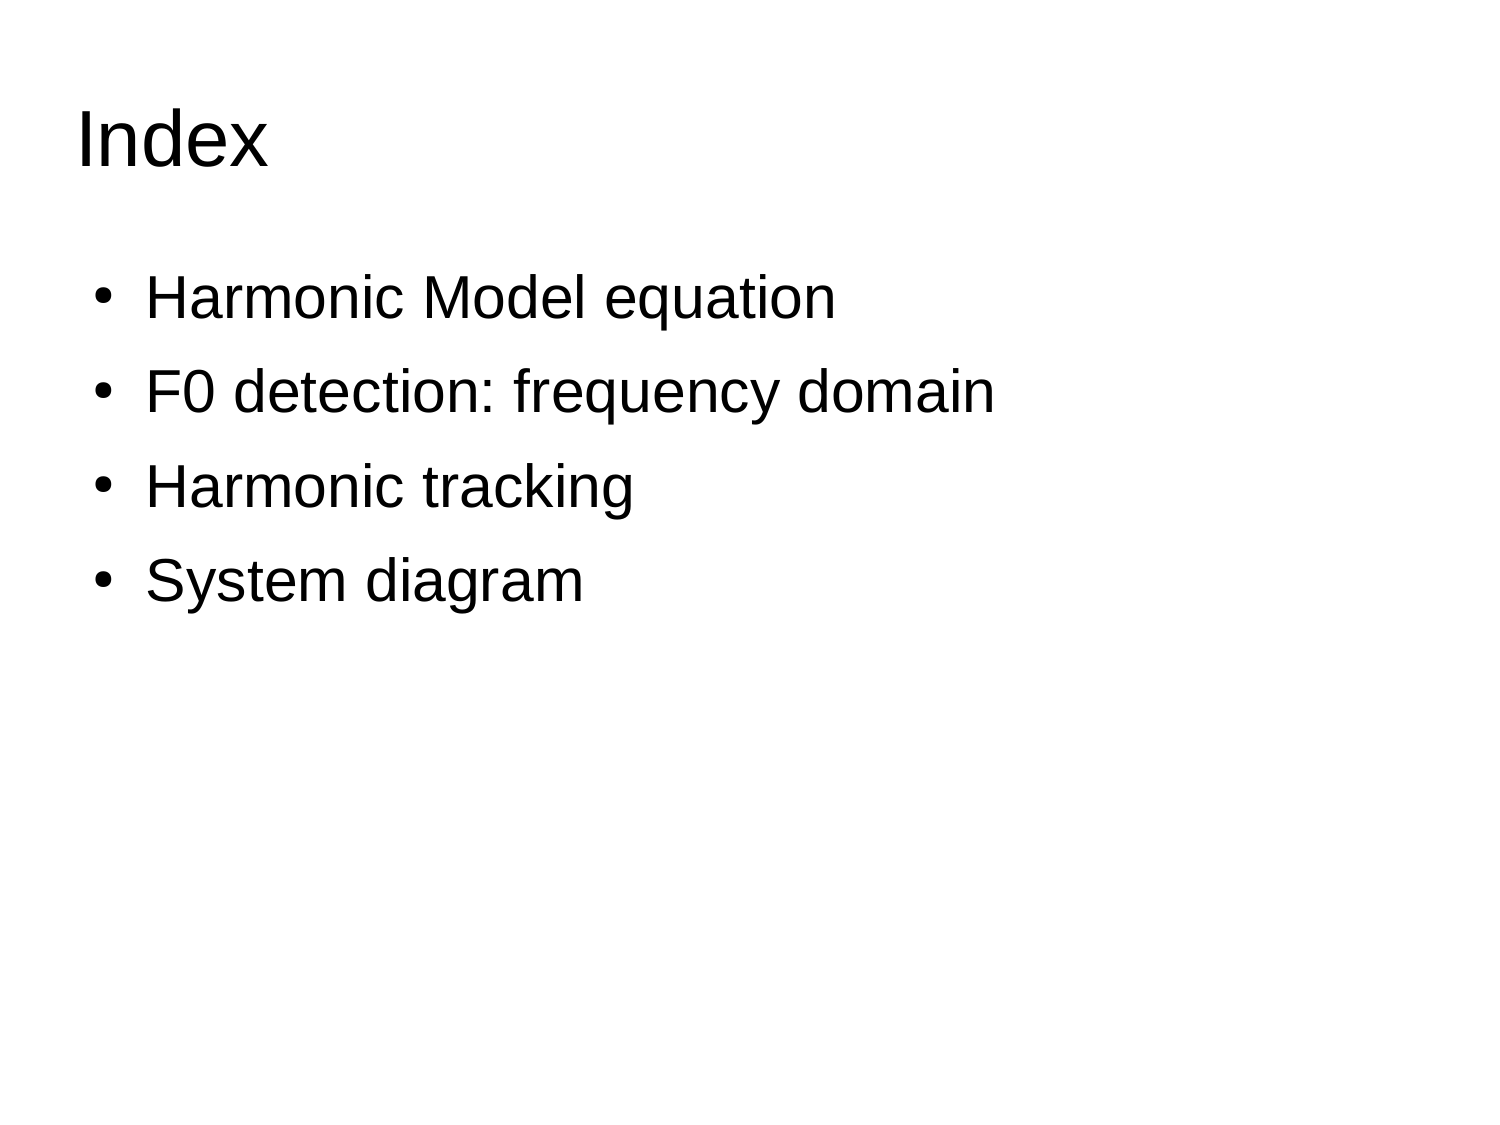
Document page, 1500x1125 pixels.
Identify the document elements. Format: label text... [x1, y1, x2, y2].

title Index [75, 44, 1425, 233]
list Harmonic Model equation F0 detection: frequency domain Harmonic tracking System diagram [75, 263, 1425, 916]
